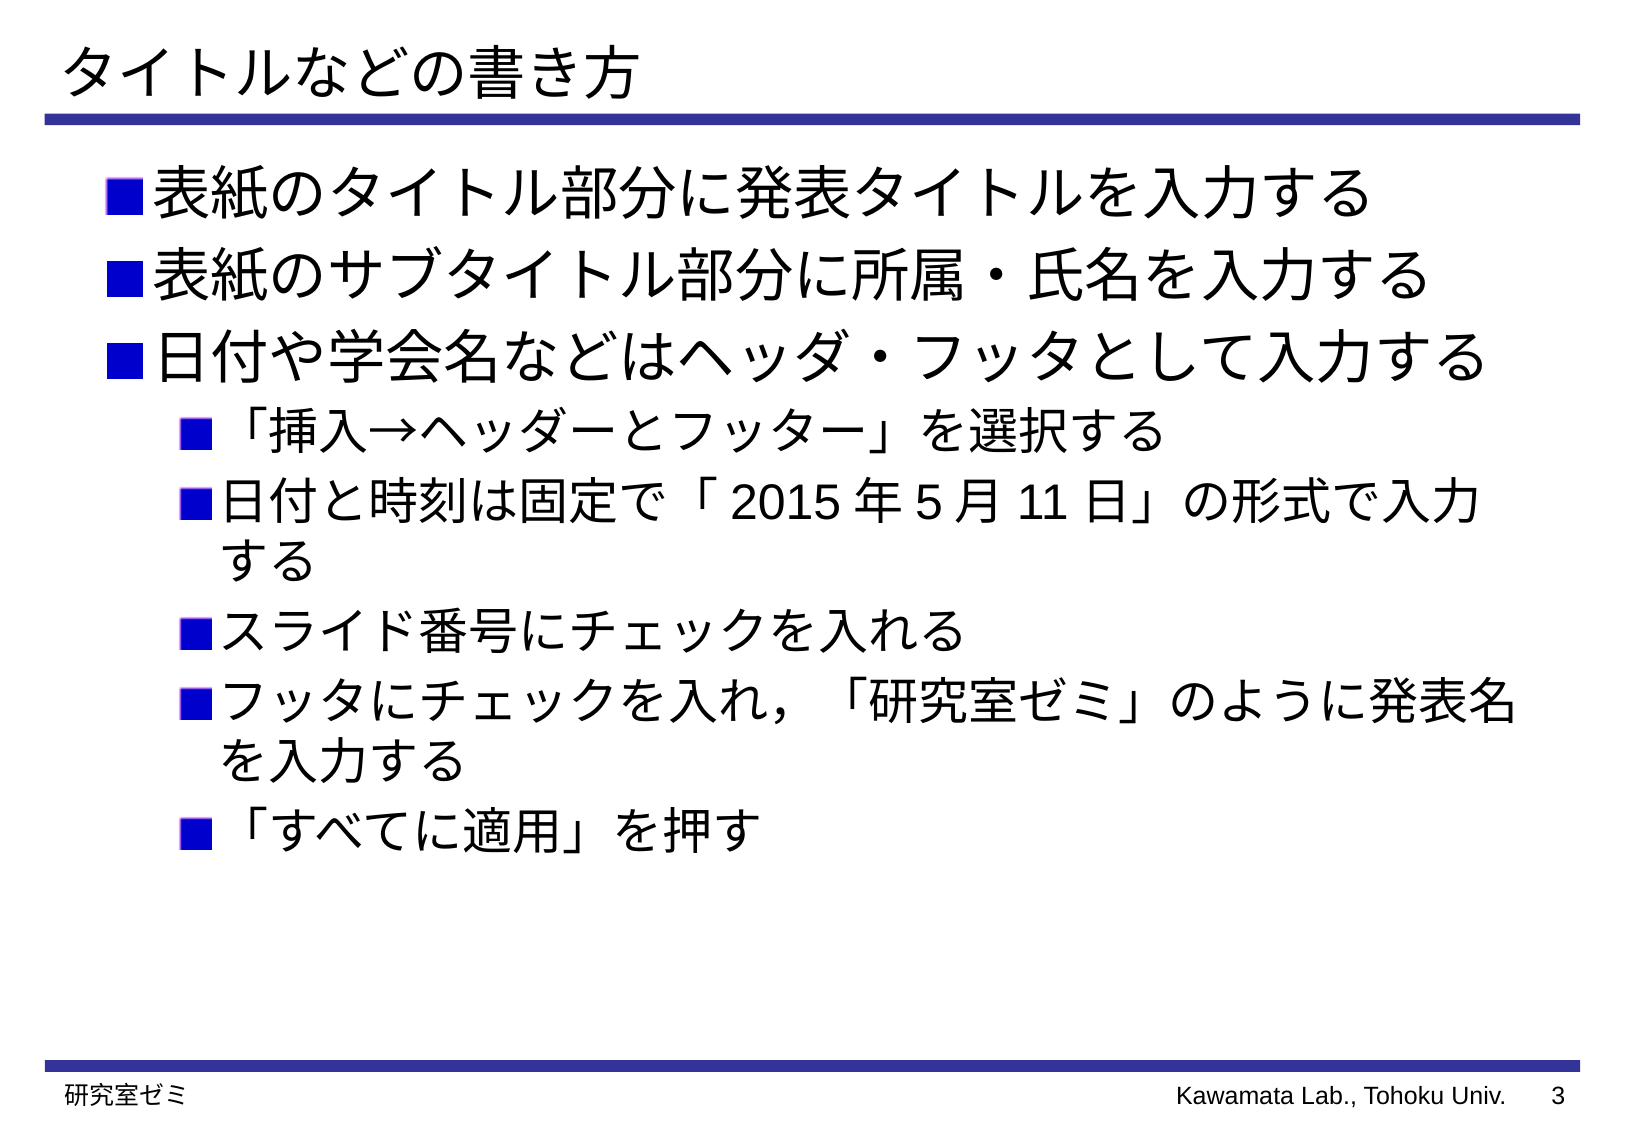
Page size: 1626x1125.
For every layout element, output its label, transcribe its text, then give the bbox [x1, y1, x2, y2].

list 表紙のタイトル部分に発表タイトルを入力する 表紙のサブタイトル部分に所属・氏名を入力する 日付や学会名などはヘッダ・フッタとして入力する 「挿入→ヘッダーとフッター」を選択する 日付と時刻は固定で「2015年5月11日」の形式で入力する スライド番号にチェックを入れる フッタにチェックを入れ，「研究室ゼミ」のように発表名を入力する 「すべてに適用」を押す [81, 148, 1544, 1035]
slide_number <number> [1506, 1071, 1581, 1118]
title タイトルなどの書き方 [44, 28, 1566, 114]
footer 研究室ゼミ [49, 1071, 1160, 1118]
